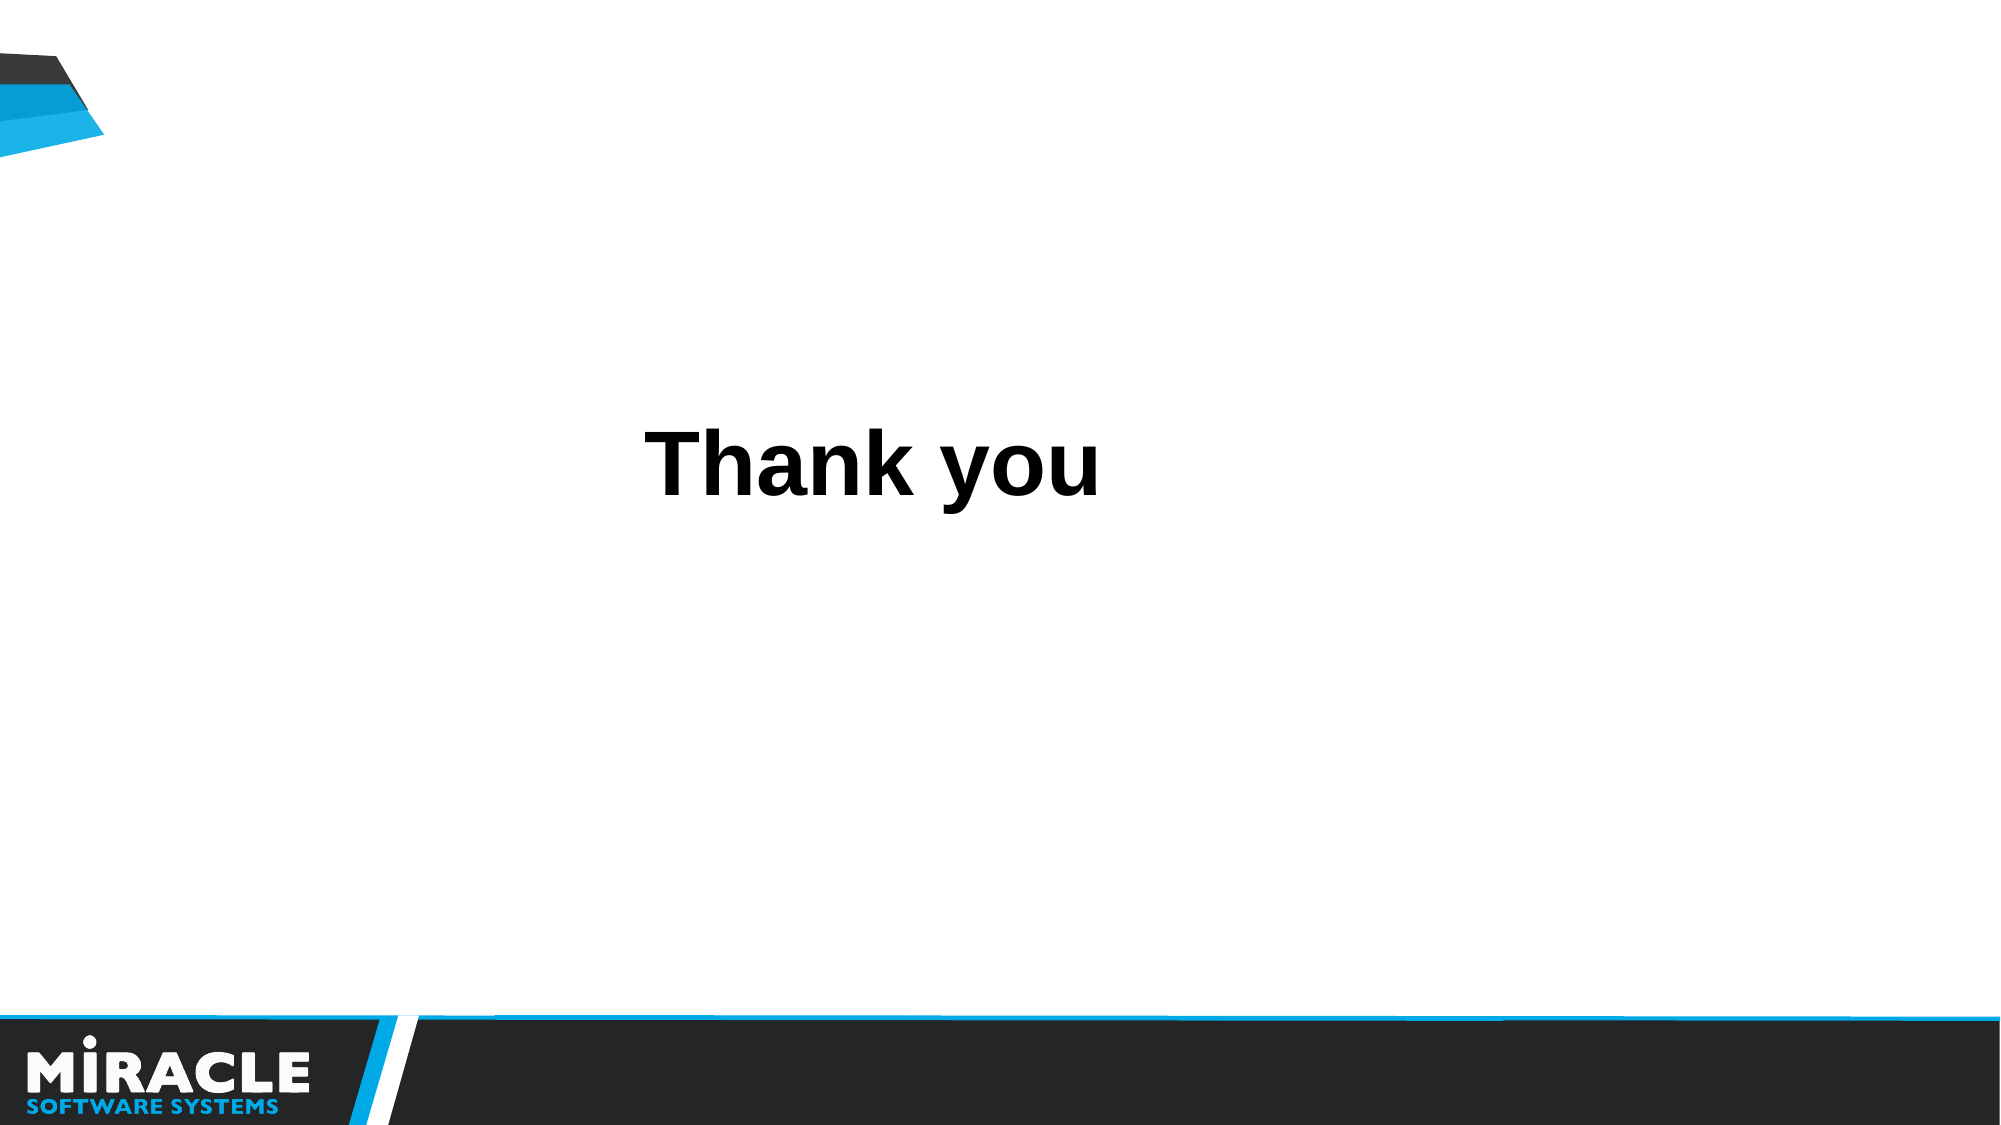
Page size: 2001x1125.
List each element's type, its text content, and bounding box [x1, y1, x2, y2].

text_box Thank you [630, 404, 1350, 570]
